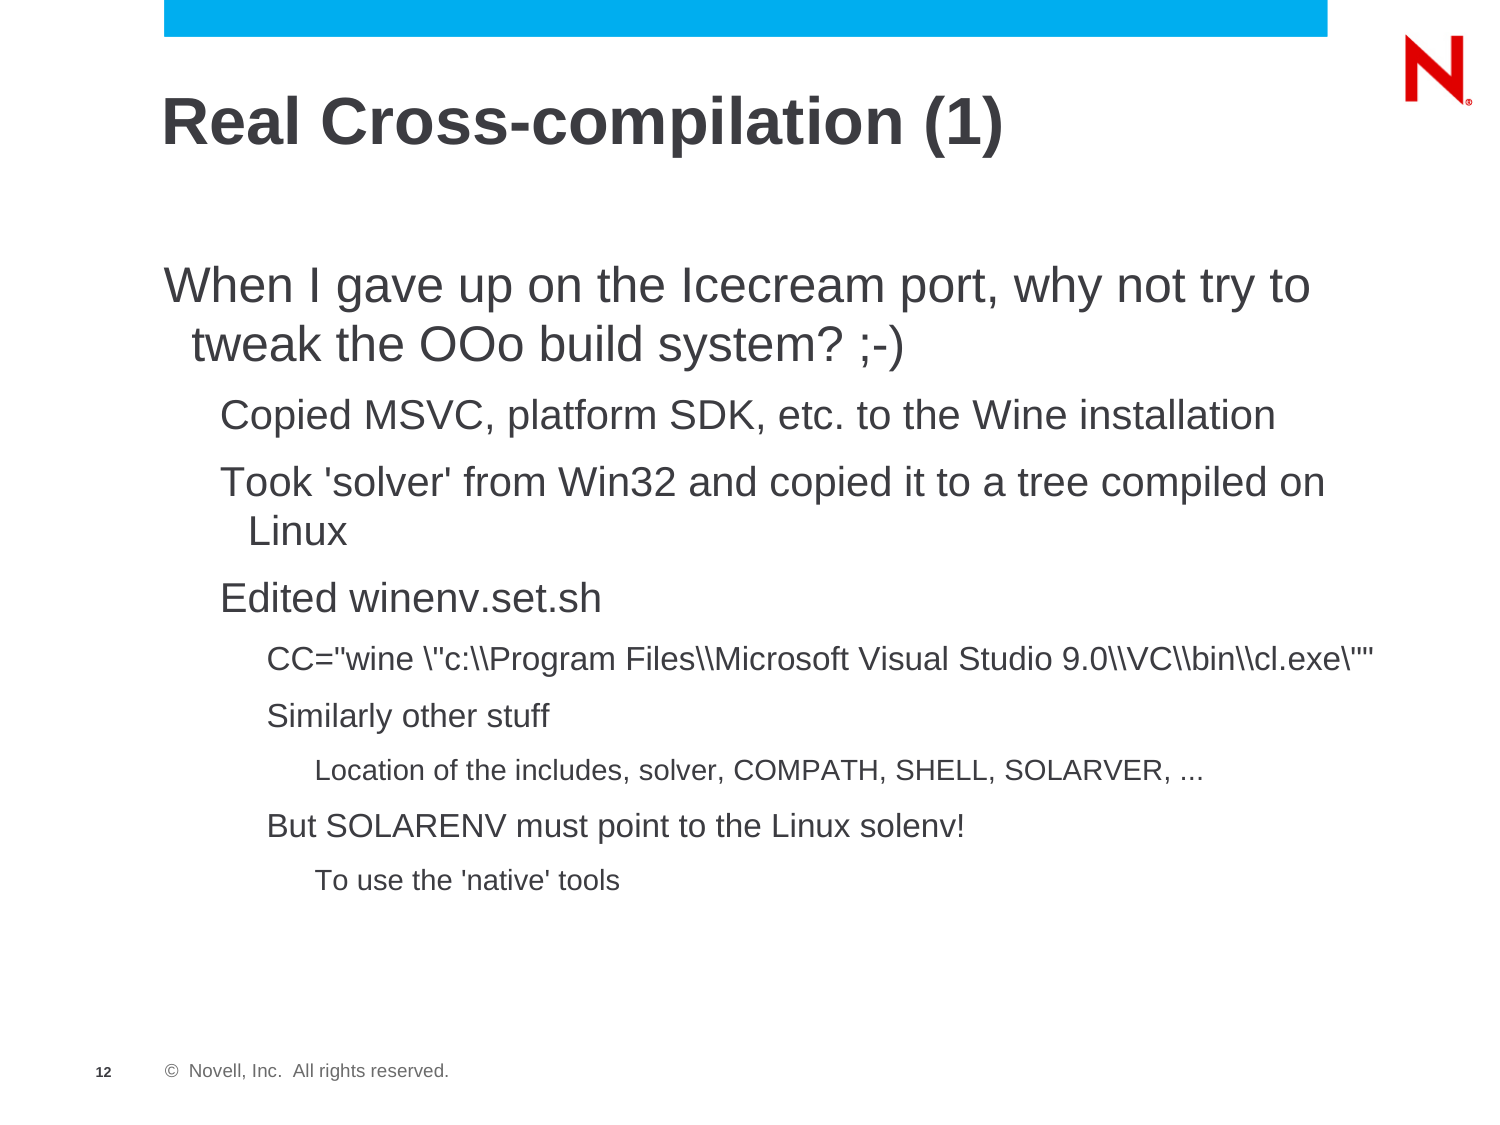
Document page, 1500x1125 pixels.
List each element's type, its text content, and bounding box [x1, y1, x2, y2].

title Real Cross-compilation (1) [161, 41, 1383, 205]
picture [1403, 32, 1473, 107]
list When I gave up on the Icecream port, why not try to tweak the OOo build system? ;-) Copied MSVC, platform SDK, etc. to the Wine installation Took 'solver' from Win32 and copied it to a tree compiled on Linux Edited winenv.set.sh CC="wine \"c:\\Program Files\\Microsoft Visual Studio 9.0\\VC\\bin\\cl.exe\"" Similarly other stuff Location of the includes, solver, COMPATH, SHELL, SOLARVER, ... But SOLARENV must point to the Linux solenv! To use the 'native' tools [163, 254, 1404, 986]
